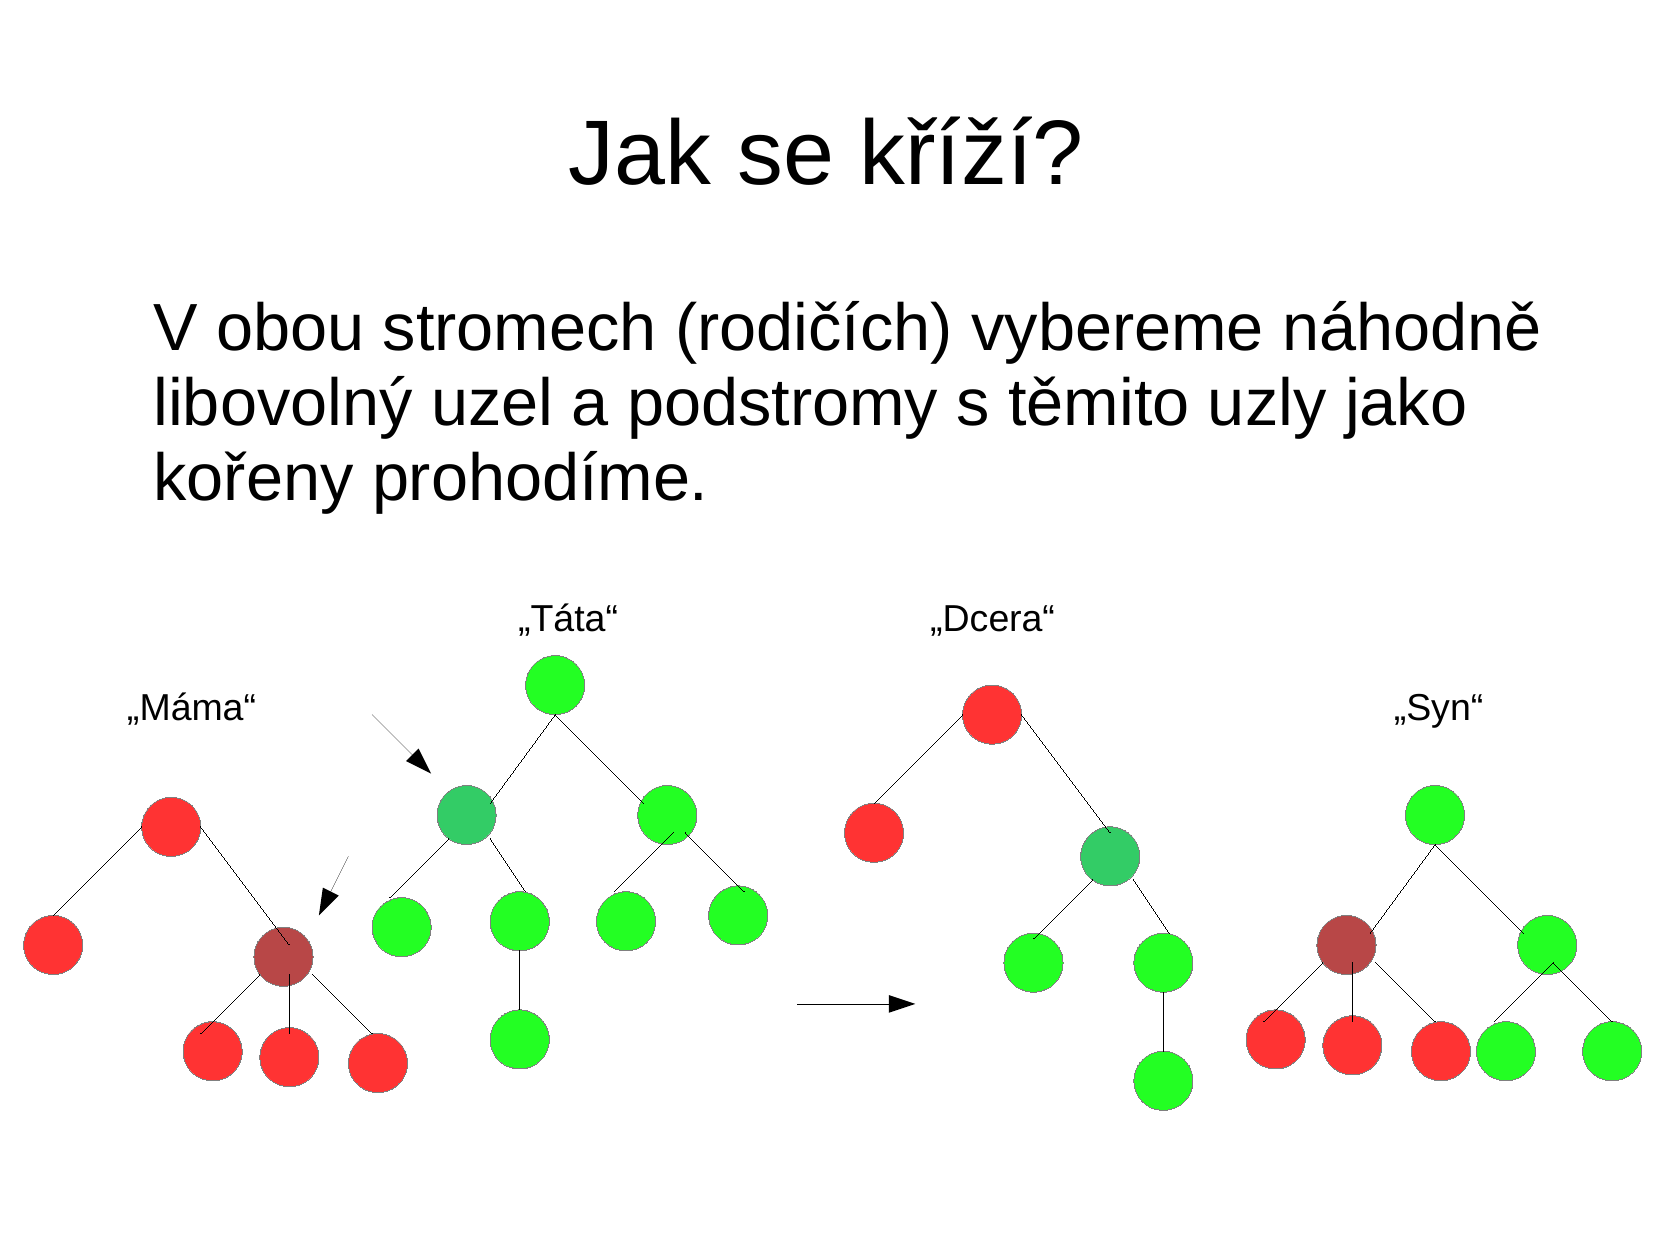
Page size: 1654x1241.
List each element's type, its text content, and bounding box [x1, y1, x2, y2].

text_box [1405, 785, 1465, 845]
text_box [437, 785, 497, 845]
text_box [708, 885, 768, 945]
text_box [490, 891, 550, 951]
text_box [1133, 1051, 1193, 1111]
text_box [348, 1033, 408, 1093]
text_box [596, 891, 656, 951]
text_box [183, 1021, 243, 1081]
text_box [1246, 1009, 1306, 1069]
text_box [1582, 1021, 1642, 1081]
text_box „Máma“ [112, 679, 271, 737]
text_box [259, 1027, 319, 1087]
text_box [23, 915, 83, 975]
text_box [490, 1009, 550, 1069]
text_box [637, 785, 697, 845]
text_box [1316, 915, 1377, 975]
text_box [1476, 1021, 1536, 1081]
text_box [1080, 826, 1140, 886]
list V obou stromech (rodičích) vybereme náhodně libovolný uzel a podstromy s těmito uzly jako kořeny prohodíme. [82, 290, 1571, 1010]
text_box „Syn“ [1379, 679, 1498, 737]
text_box [141, 797, 201, 857]
text_box [1517, 915, 1577, 975]
text_box [1411, 1021, 1471, 1081]
text_box [1003, 933, 1064, 993]
text_box [1133, 933, 1193, 993]
text_box „Dcera“ [915, 590, 1070, 648]
text_box [844, 803, 904, 863]
text_box [1322, 1015, 1382, 1075]
text_box [253, 927, 314, 987]
text_box „Táta“ [503, 590, 634, 648]
text_box [525, 655, 585, 715]
text_box [962, 685, 1022, 745]
text_box [372, 897, 432, 957]
title Jak se kříží? [82, 49, 1571, 257]
